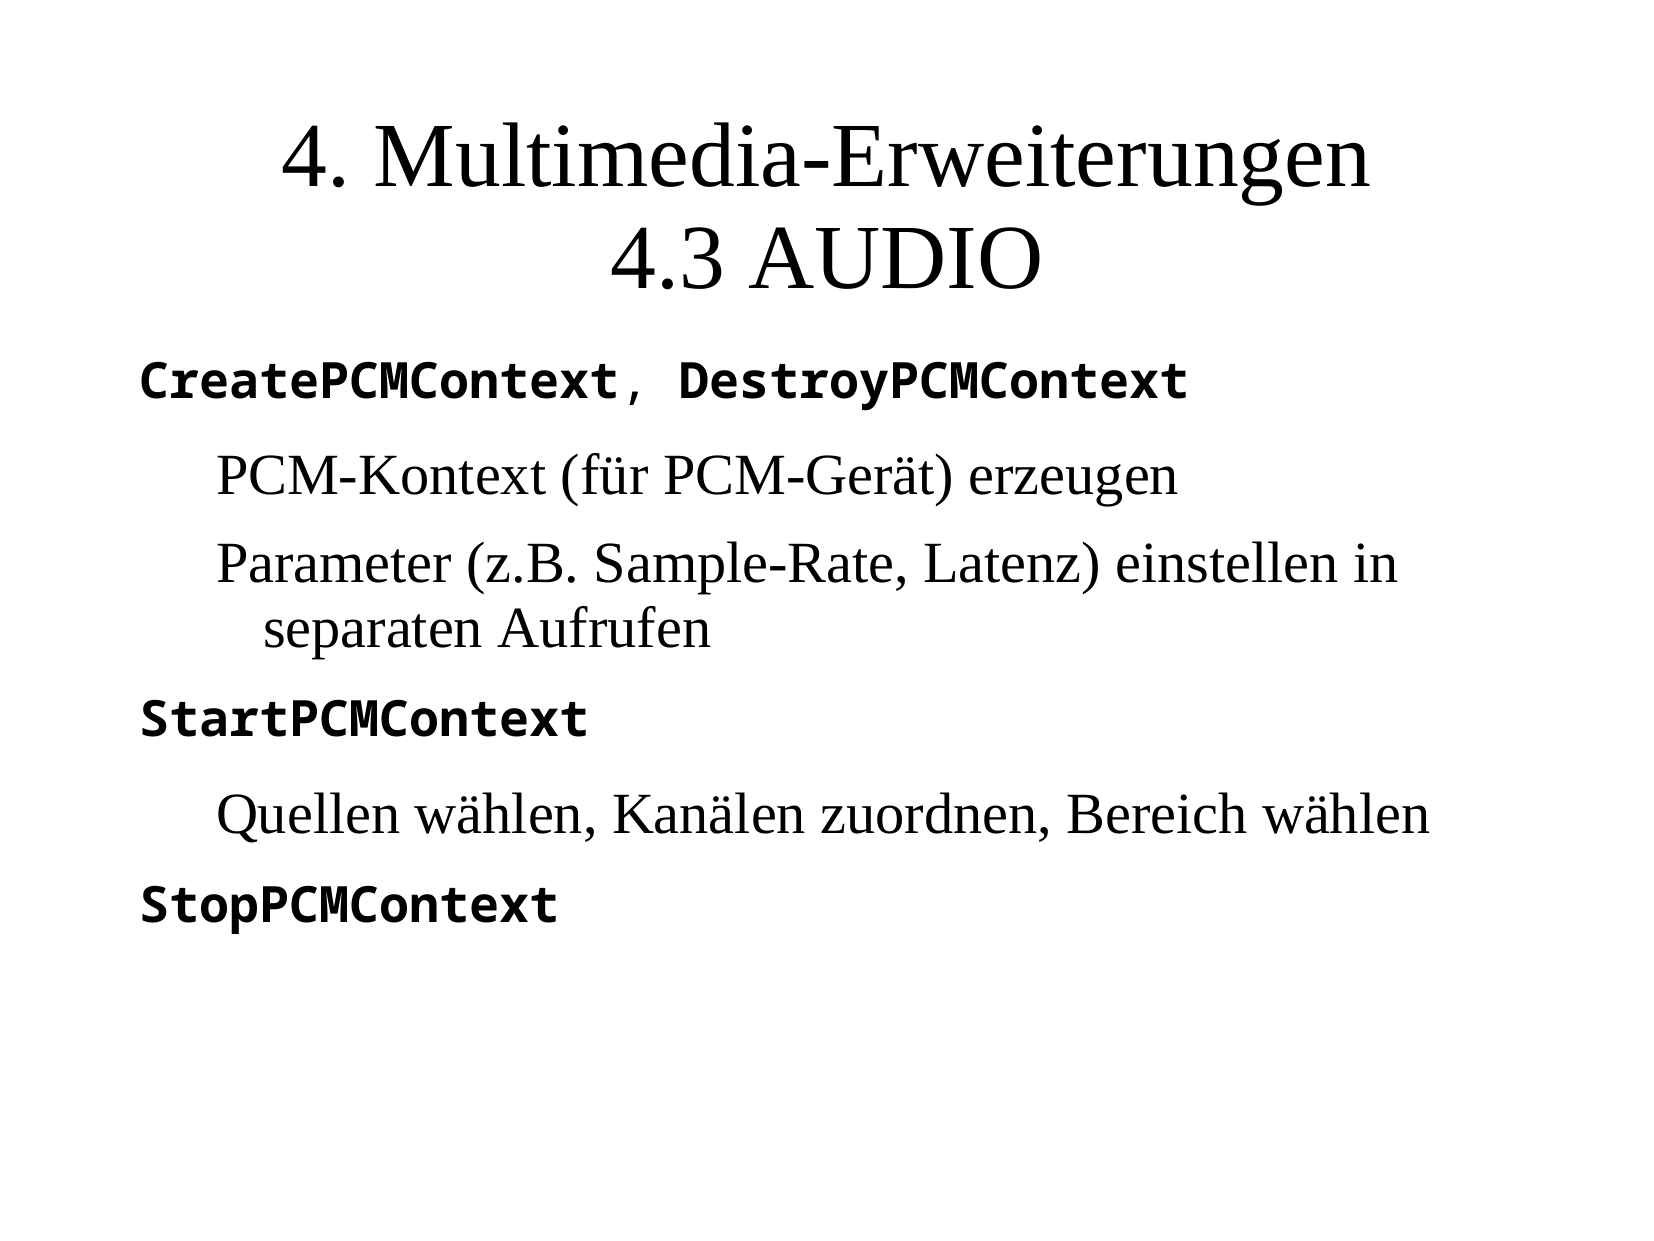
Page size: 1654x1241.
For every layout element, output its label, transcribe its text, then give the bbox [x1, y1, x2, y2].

title 4. Multimedia-Erweiterungen 4.3 AUDIO [121, 102, 1534, 311]
list CreatePCMContext, DestroyPCMContext PCM-Kontext (für PCM-Gerät) erzeugen Parameter (z.B. Sample-Rate, Latenz) einstellen in separaten Aufrufen StartPCMContext Quellen wählen, Kanälen zuordnen, Bereich wählen StopPCMContext [121, 344, 1534, 1127]
